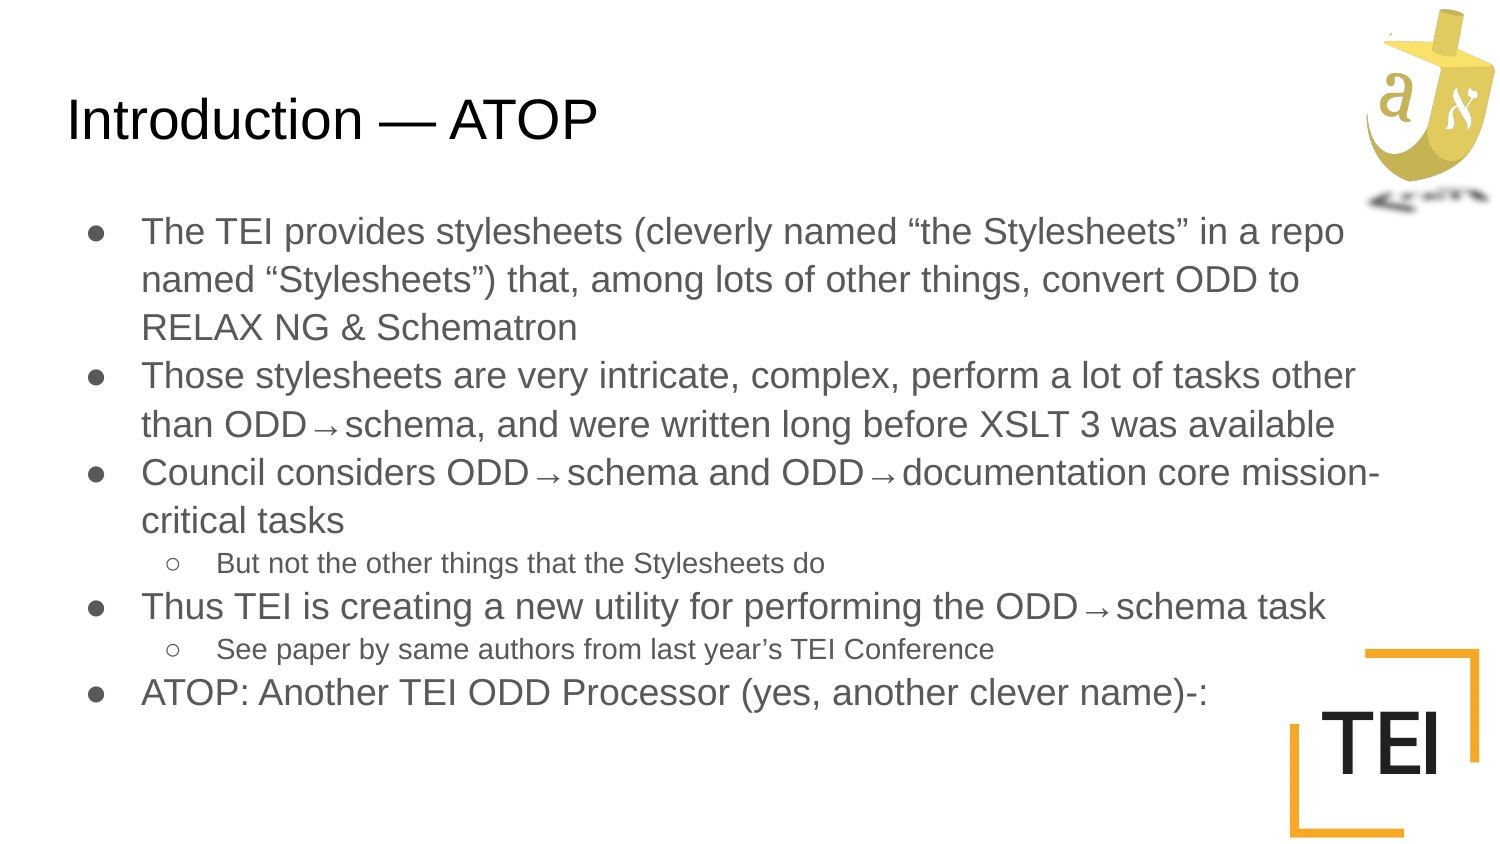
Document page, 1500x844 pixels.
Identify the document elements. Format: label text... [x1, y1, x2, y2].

title Introduction — ATOP [51, 72, 1449, 167]
list The TEI provides stylesheets (cleverly named “the Stylesheets” in a repo named “Stylesheets”) that, among lots of other things, convert ODD to RELAX NG & Schematron Those stylesheets are very intricate, complex, perform a lot of tasks other than ODD→schema, and were written long before XSLT 3 was available Council considers ODD→schema and ODD→documentation core mission-critical tasks But not the other things that the Stylesheets do Thus TEI is creating a new utility for performing the ODD→schema task See paper by same authors from last year’s TEI Conference ATOP: Another TEI ODD Processor (yes, another clever name)-: [51, 189, 1449, 750]
picture [1352, 0, 1500, 220]
picture [1285, 645, 1484, 844]
